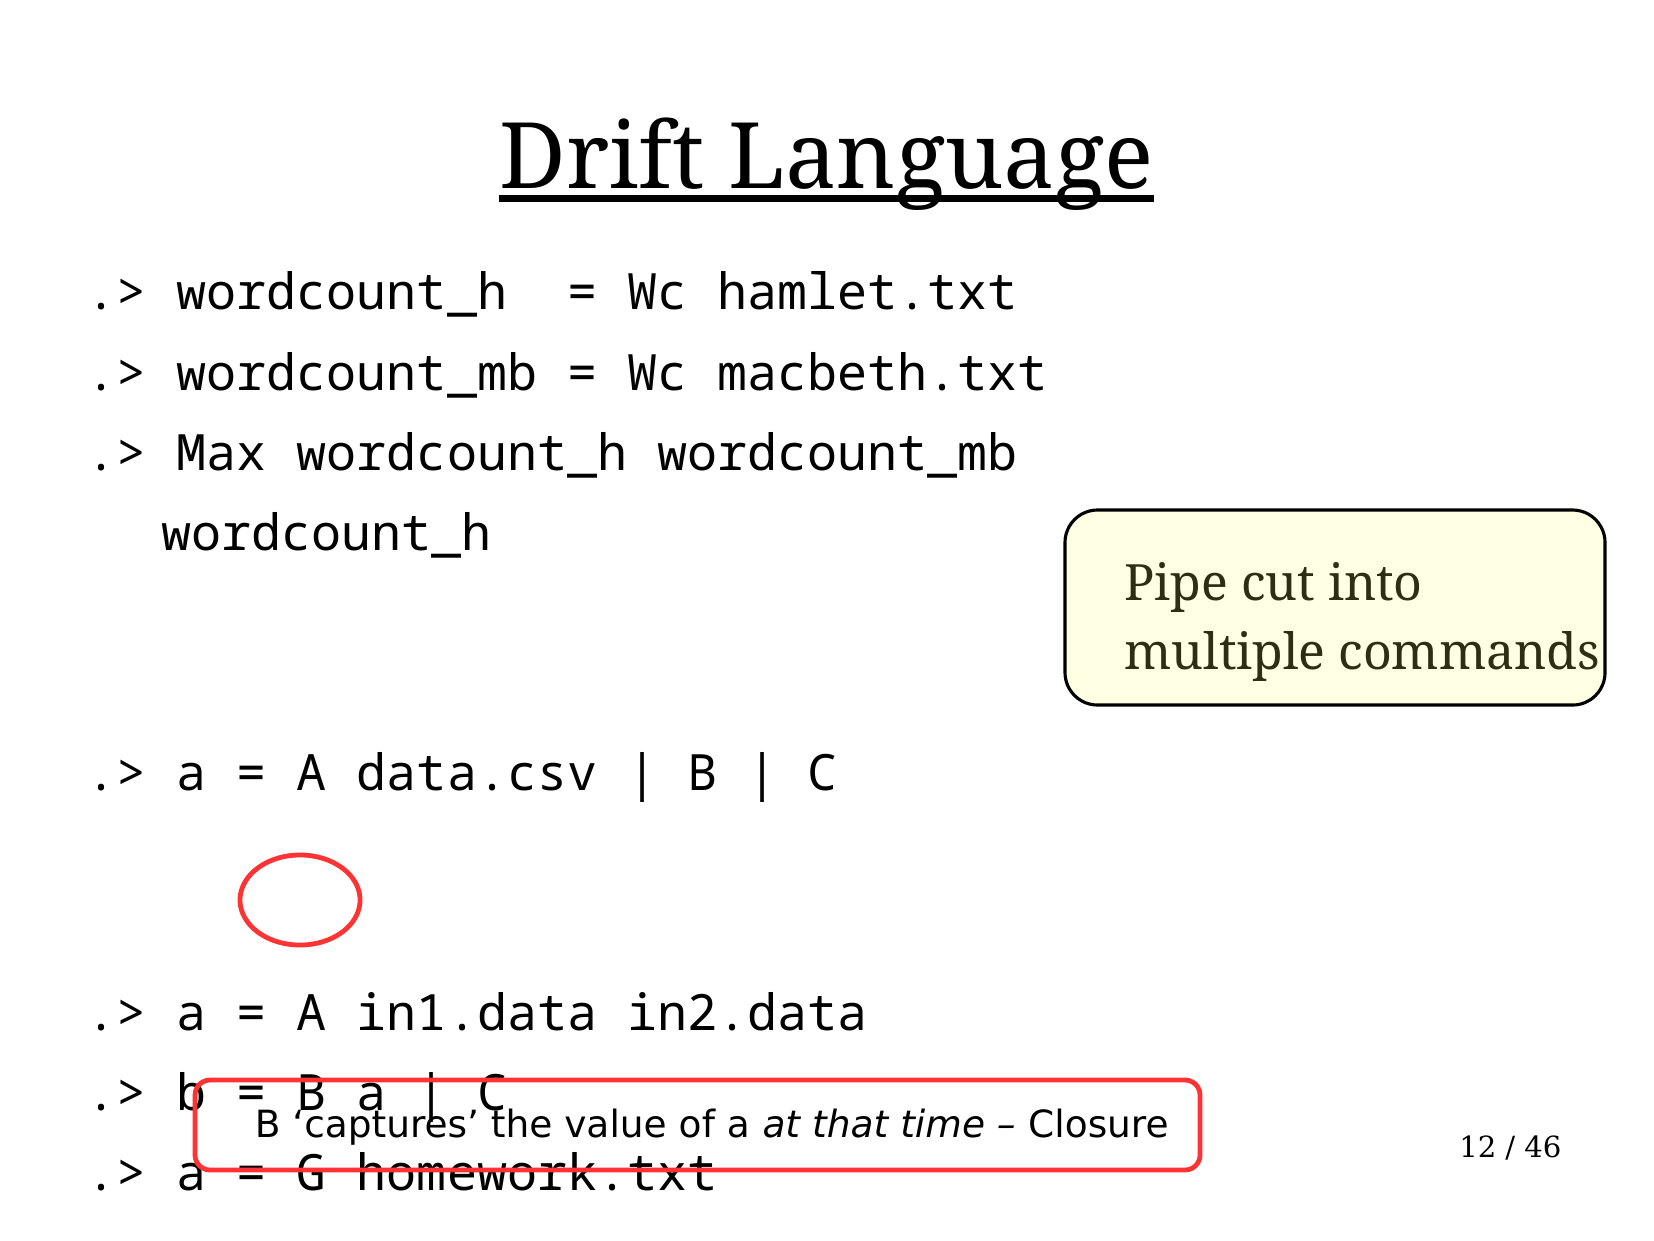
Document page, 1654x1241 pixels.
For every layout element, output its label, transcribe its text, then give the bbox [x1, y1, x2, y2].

subtitle .> wordcount_h = Wc hamlet.txt .> wordcount_mb = Wc macbeth.txt .> Max wordcount_h wordcount_mb wordcount_h .> a = A data.csv | B | C .> a = A in1.data in2.data .> b = B a | C .> a = G homework.txt [86, 256, 1576, 1241]
text_box [240, 855, 361, 946]
title Drift Language [82, 49, 1571, 257]
text_box [195, 1080, 1201, 1171]
text_box [1065, 510, 1606, 706]
